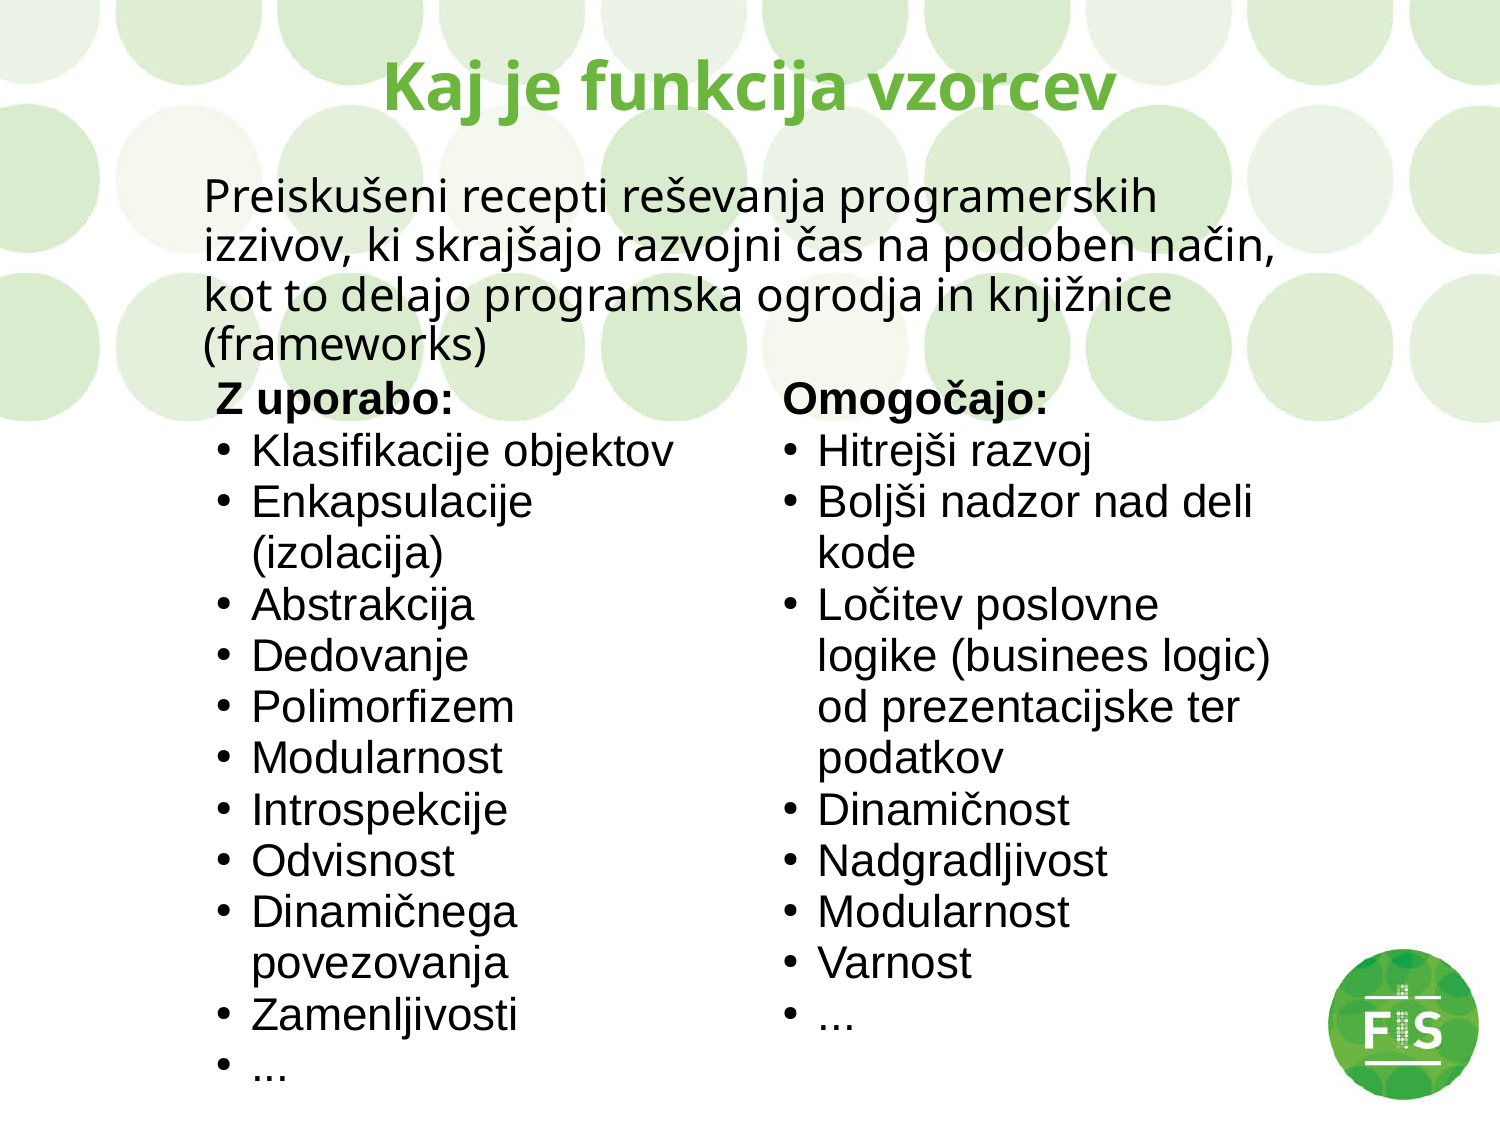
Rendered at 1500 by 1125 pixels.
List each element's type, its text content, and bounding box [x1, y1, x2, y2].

text_box Omogočajo: Hitrejši razvoj Boljši nadzor nad deli kode Ločitev poslovne logike (businees logic) od prezentacijske ter podatkov Dinamičnost Nadgradljivost Modularnost Varnost ... [767, 366, 1301, 1048]
picture [0, 0, 1500, 1125]
text_box Z uporabo: Klasifikacije objektov Enkapsulacije (izolacija) Abstrakcija Dedovanje Polimorfizem Modularnost Introspekcije Odvisnost Dinamičnega povezovanja Zamenljivosti ... [200, 366, 734, 1125]
title Kaj je funkcija vzorcev [75, 45, 1425, 233]
list Preiskušeni recepti reševanja programerskih izzivov, ki skrajšajo razvojni čas na podoben način, kot to delajo programska ogrodja in knjižnice (frameworks) [118, 165, 1323, 461]
